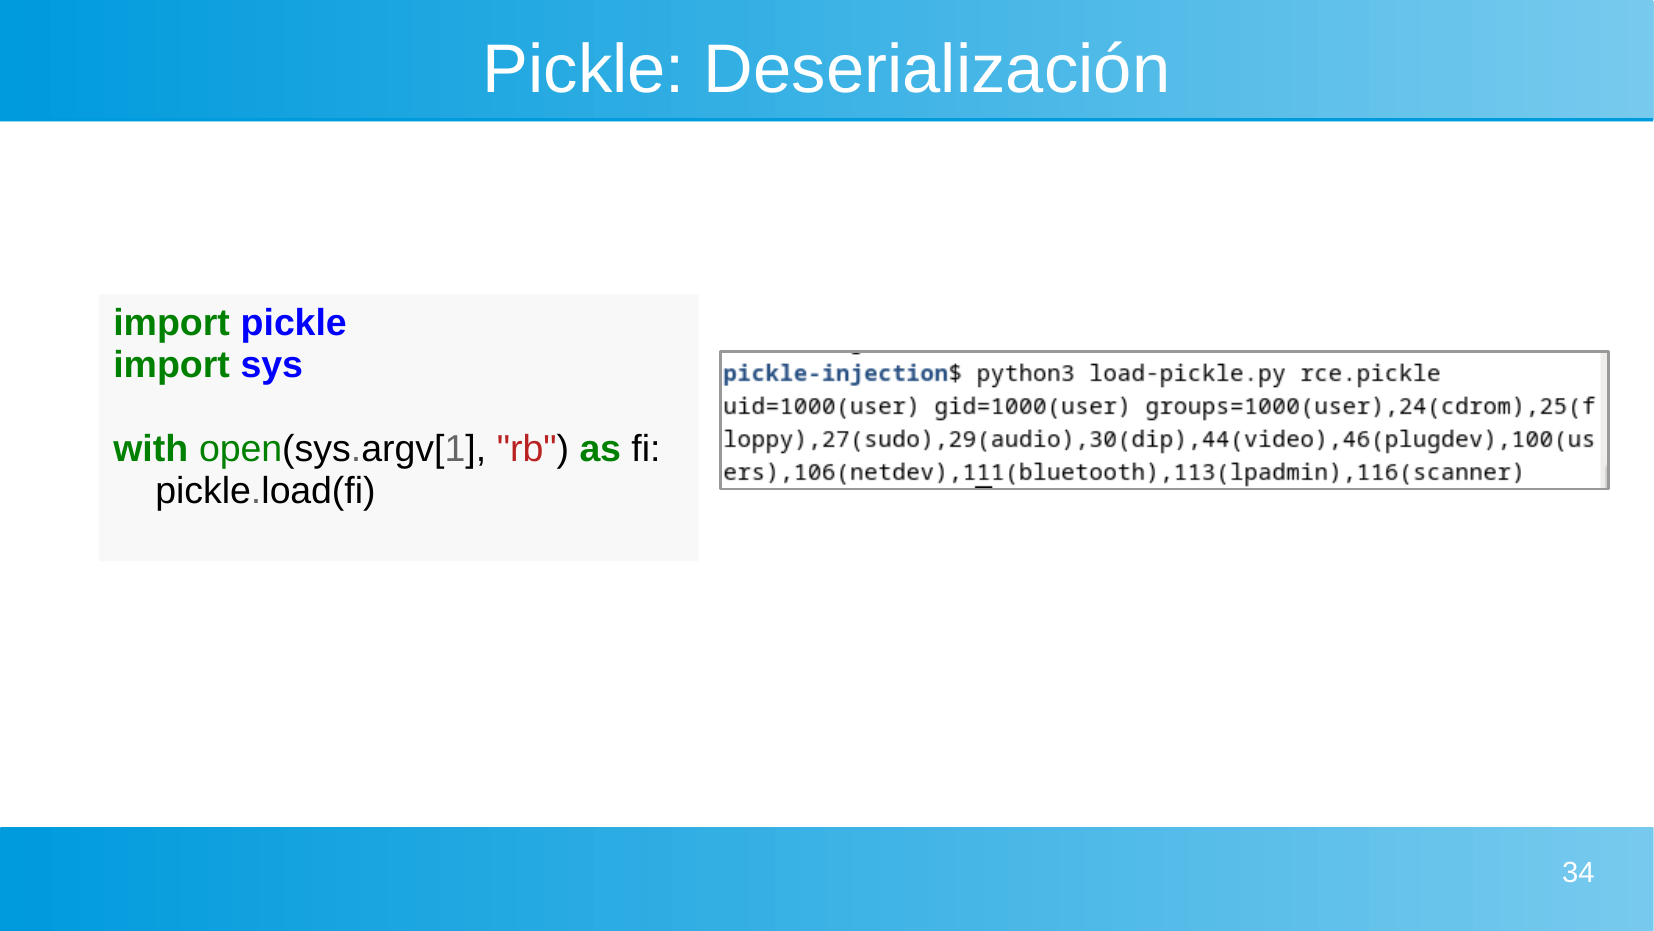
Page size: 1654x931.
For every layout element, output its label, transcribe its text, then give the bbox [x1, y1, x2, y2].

text_box import pickle import sys with open(sys.argv[1], "rb") as fi: pickle.load(fi) [98, 294, 699, 562]
picture [722, 353, 1607, 488]
title Pickle: Deserialización [59, 29, 1595, 108]
